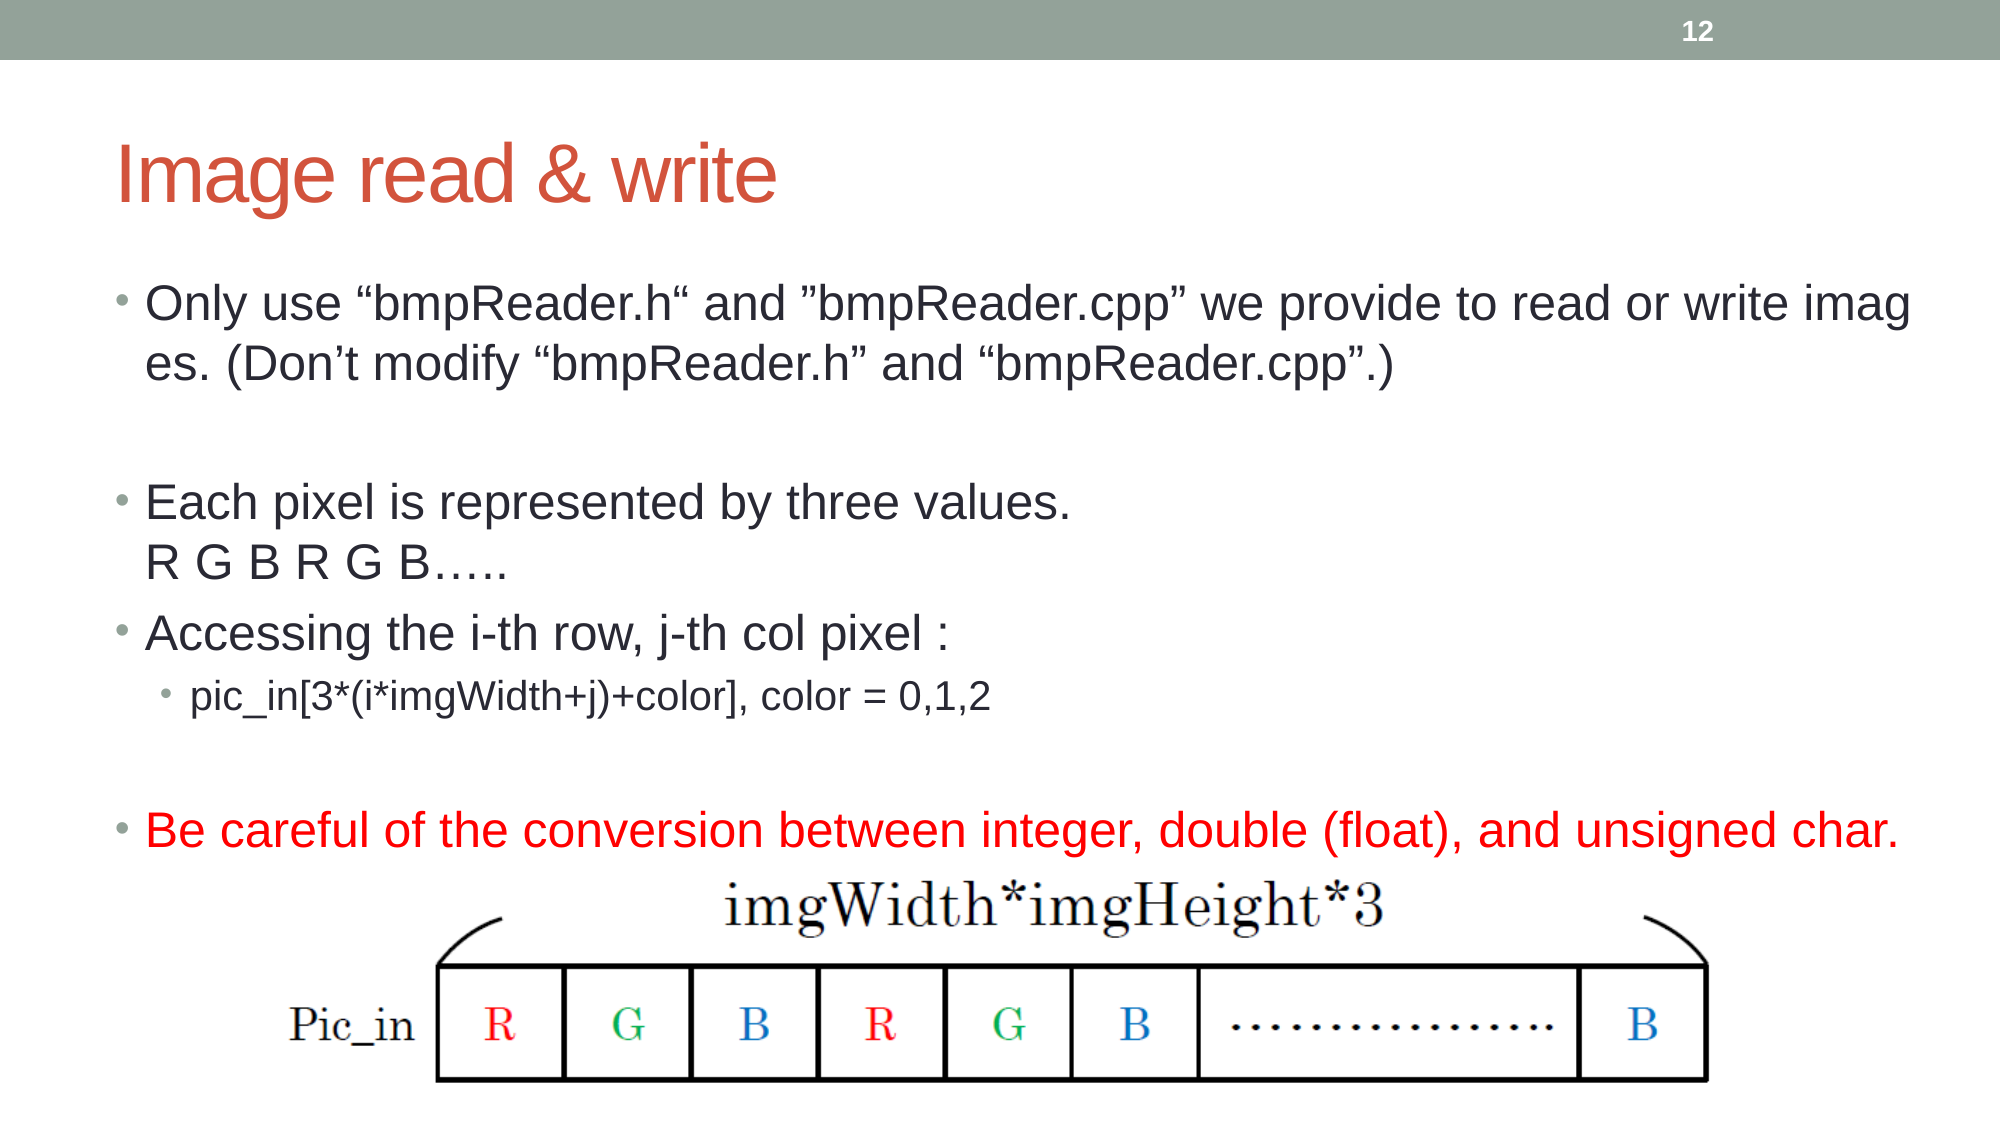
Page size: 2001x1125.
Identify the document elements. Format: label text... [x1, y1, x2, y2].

picture [282, 874, 1718, 1099]
list Only use “bmpReader.h“ and ”bmpReader.cpp” we provide to read or write images. (Don’t modify “bmpReader.h” and “bmpReader.cpp”.) Each pixel is represented by three values. R G B R G B….. Accessing the i-th row, j-th col pixel : pic_in[3*(i*imgWidth+j)+color], color = 0,1,2 Be careful of the conversion between integer, double (float), and unsigned char. [99, 262, 1950, 1099]
title Image read & write [99, 87, 1900, 250]
slide_number <number> [1666, 3, 1900, 57]
